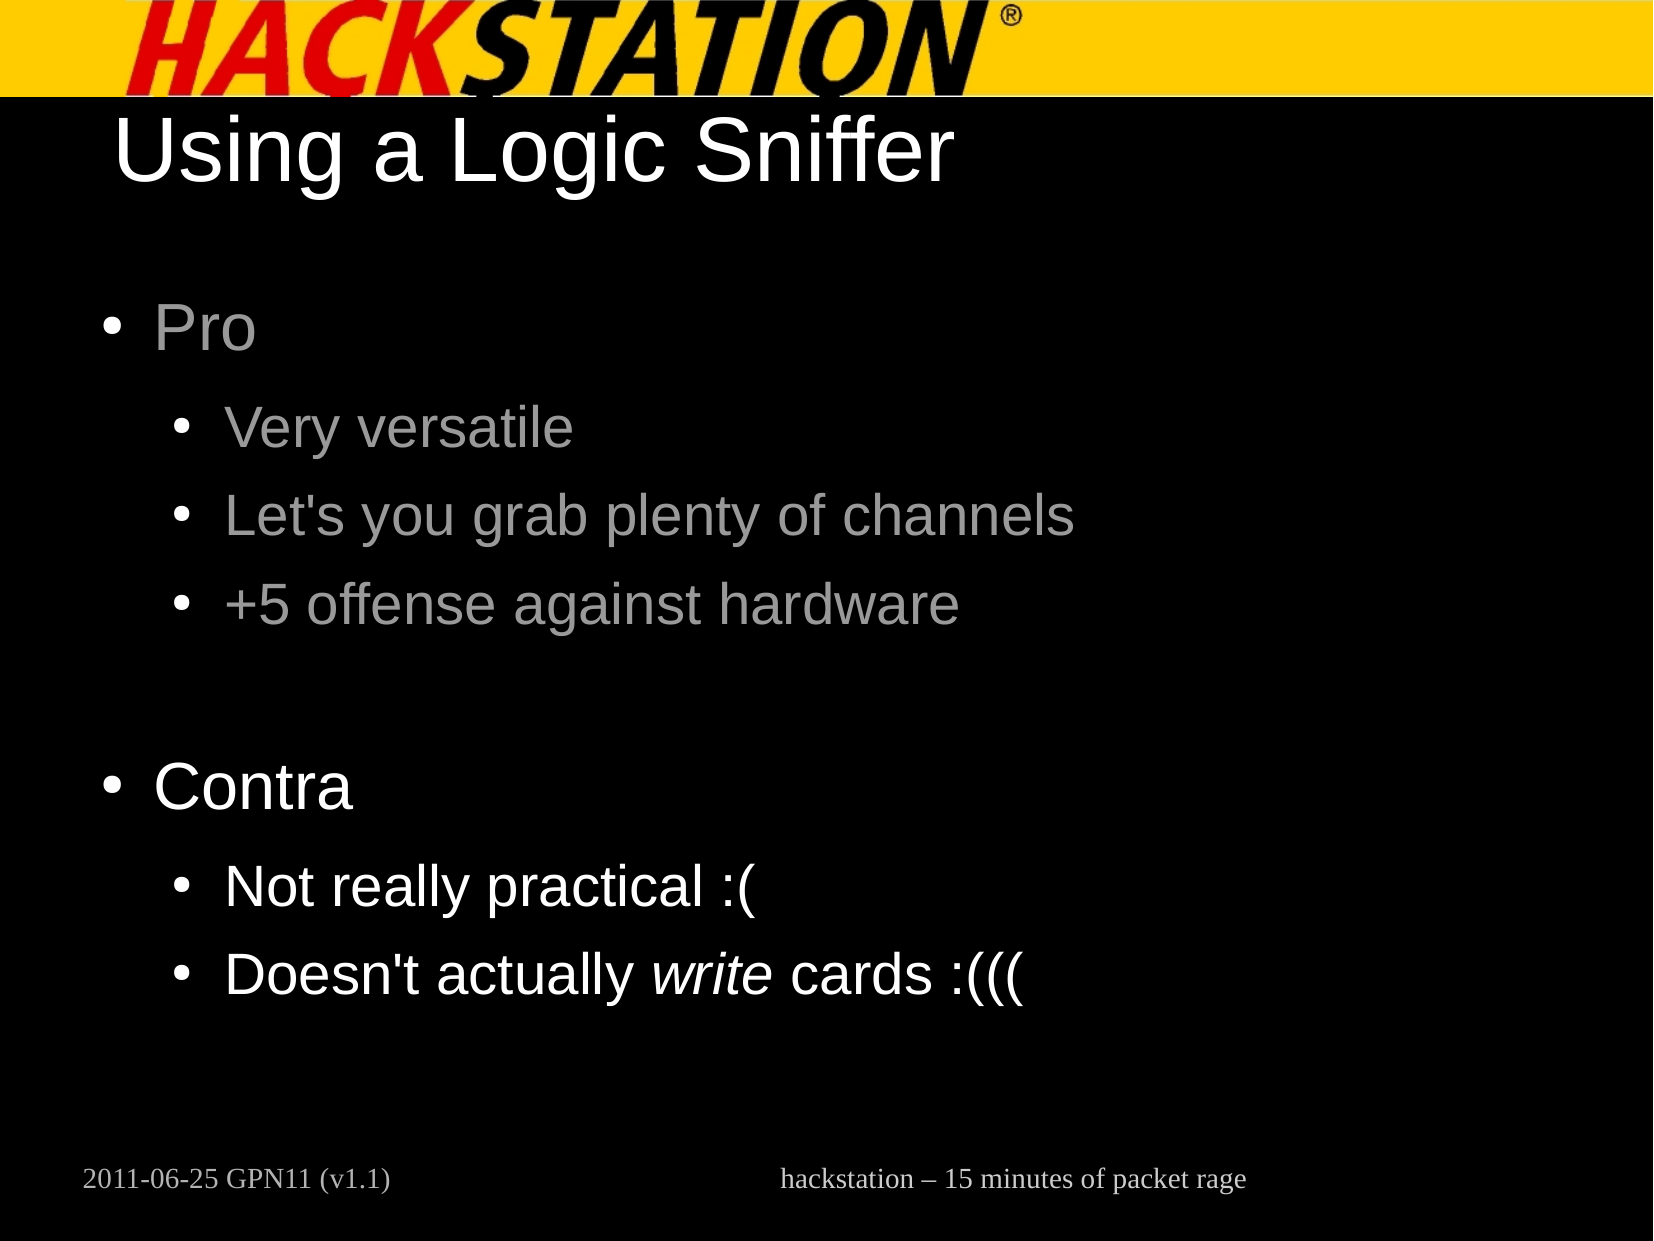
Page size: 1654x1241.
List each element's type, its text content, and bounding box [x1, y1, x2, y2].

list Pro Very versatile Let's you grab plenty of channels +5 offense against hardware Contra Not really practical :( Doesn't actually write cards :((( [82, 290, 1571, 1163]
picture [0, 0, 1653, 97]
title Using a Logic Sniffer [112, 75, 1571, 226]
